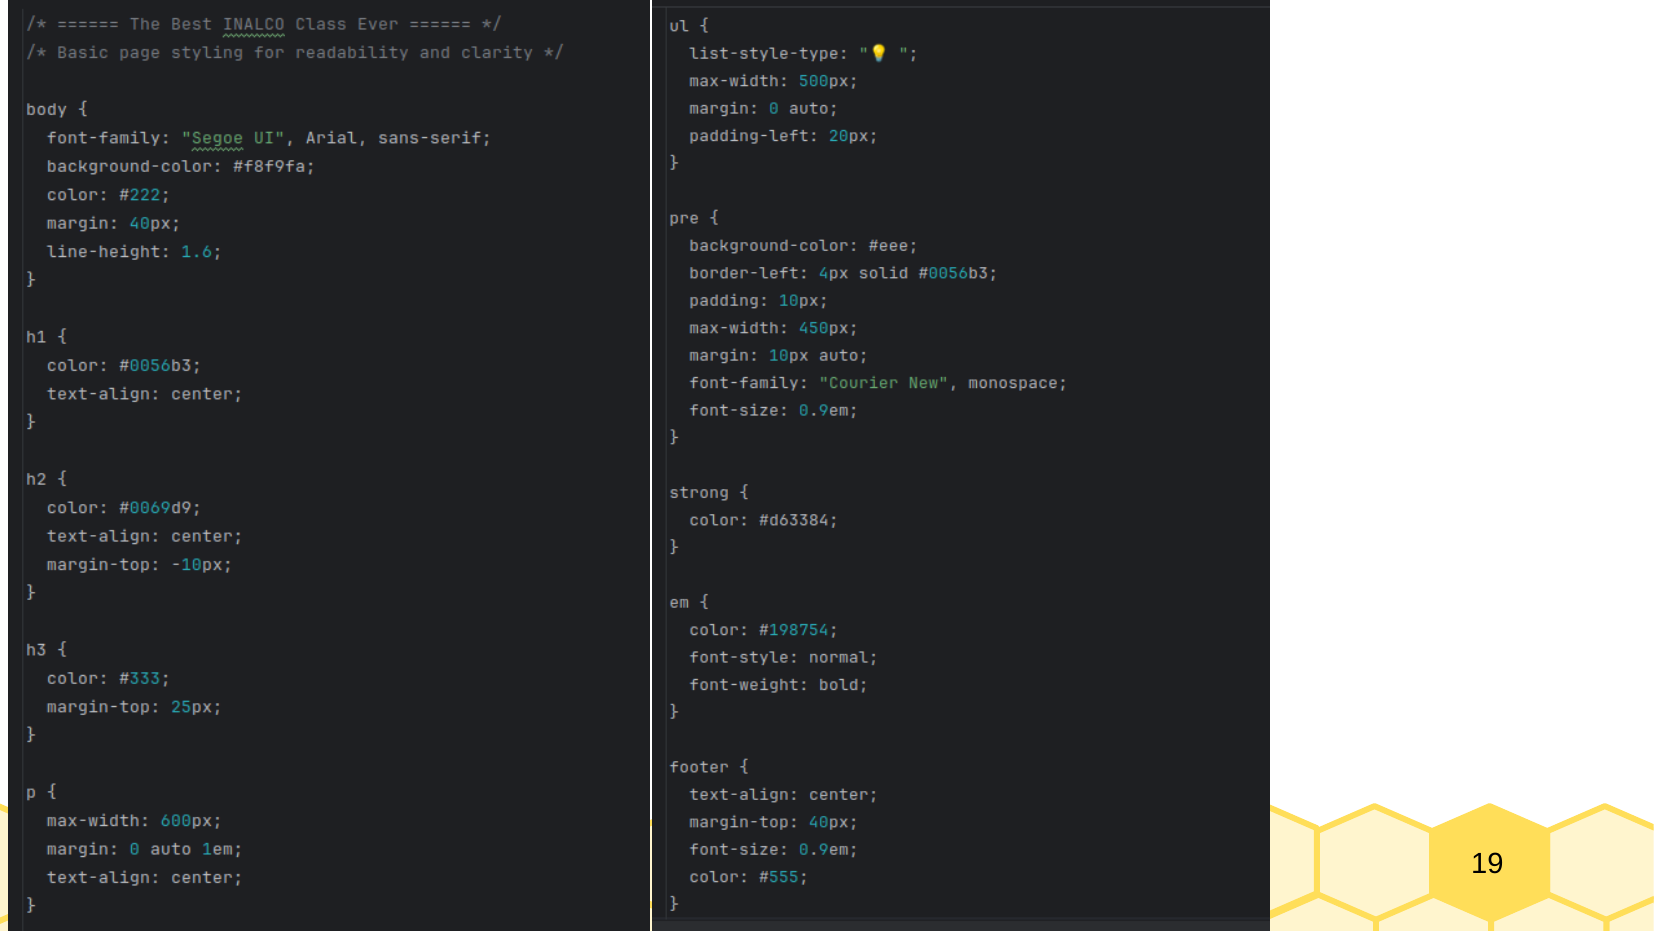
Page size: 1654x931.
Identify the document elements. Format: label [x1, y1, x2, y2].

picture [8, 0, 650, 931]
picture [652, 0, 1270, 931]
